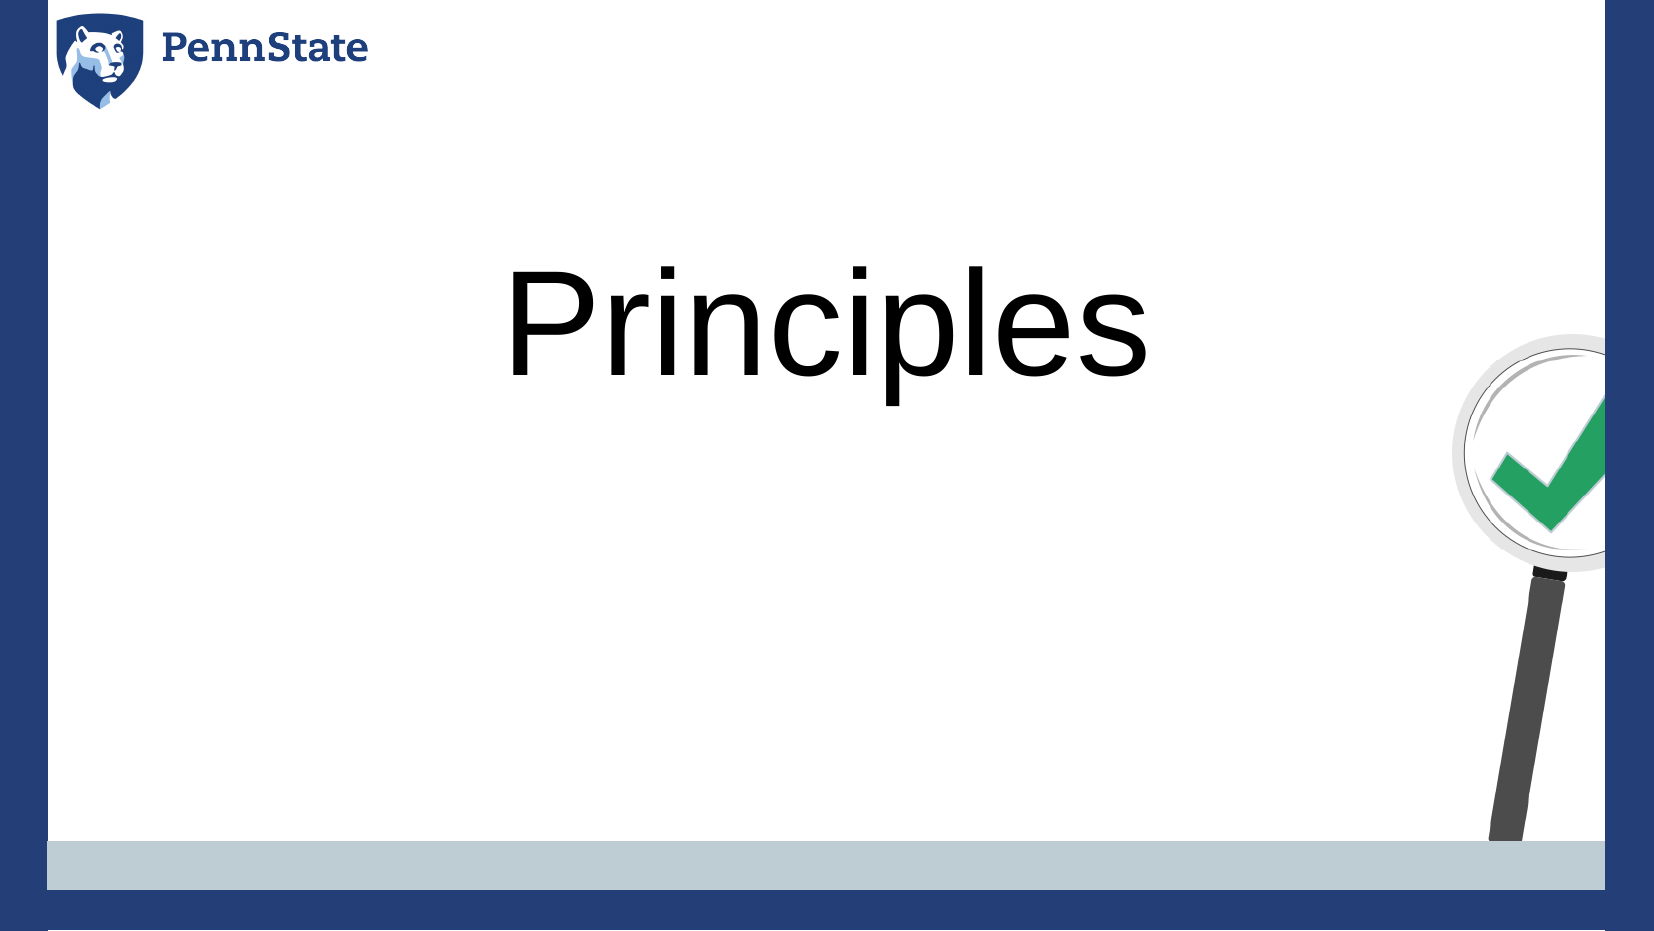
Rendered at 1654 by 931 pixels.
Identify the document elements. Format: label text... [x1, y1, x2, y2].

picture [1452, 334, 1605, 841]
picture [48, 0, 411, 152]
list Principles [261, 240, 1393, 436]
